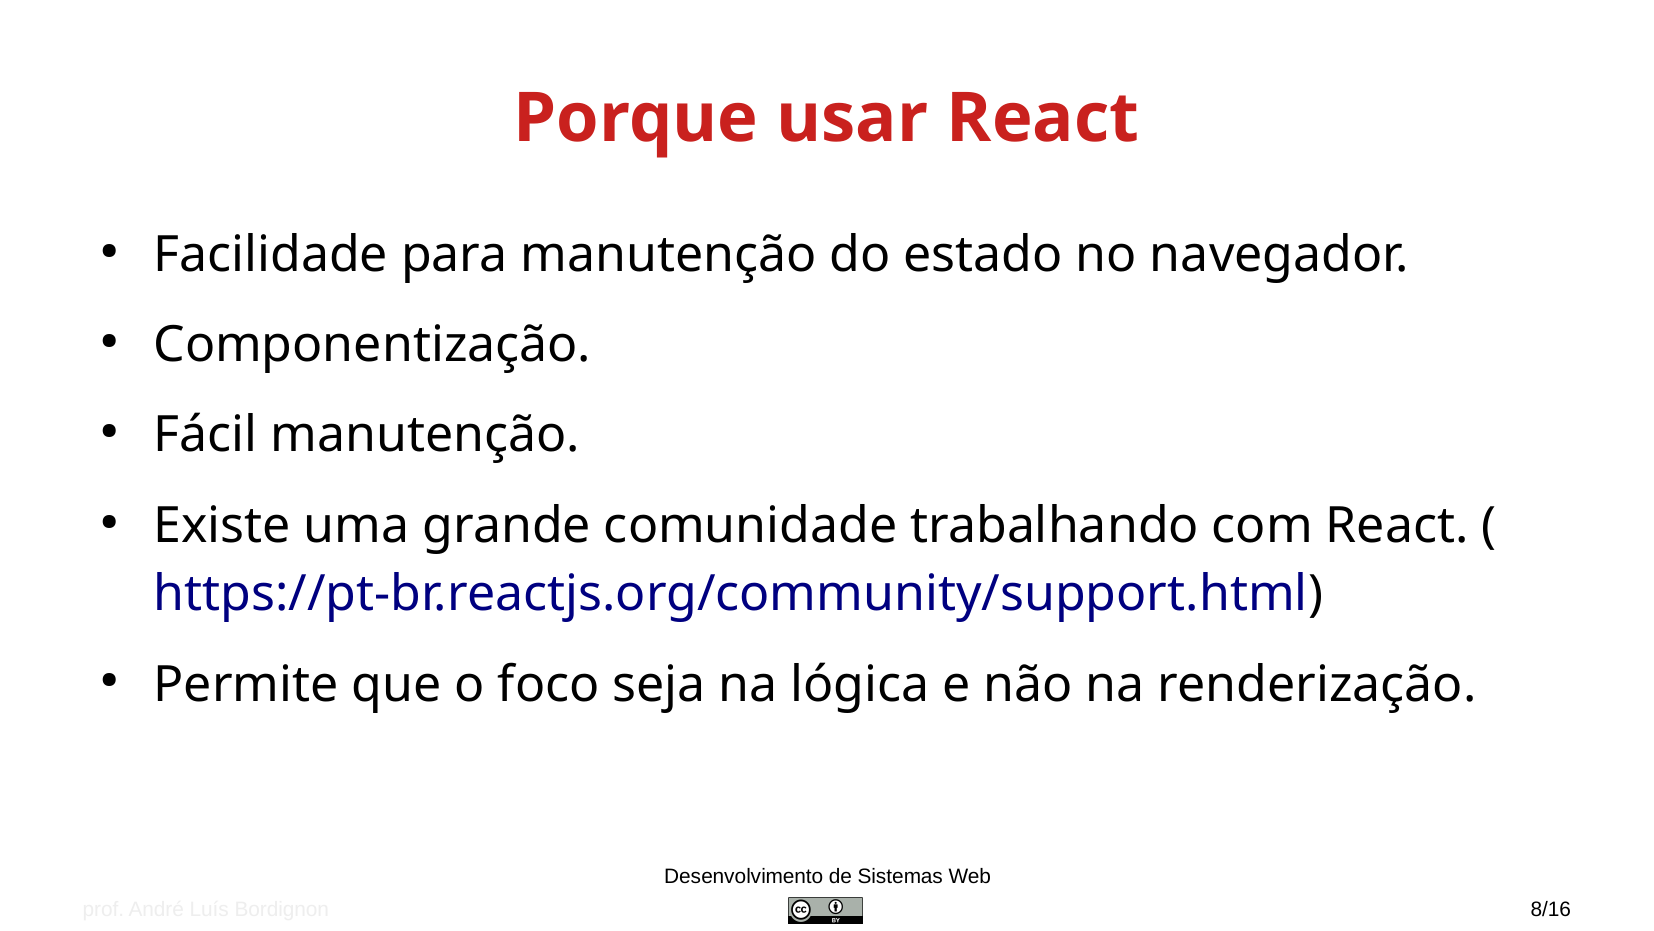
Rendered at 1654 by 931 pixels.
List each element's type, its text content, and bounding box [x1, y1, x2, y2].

picture [788, 897, 863, 924]
list Facilidade para manutenção do estado no navegador. Componentização. Fácil manutenção. Existe uma grande comunidade trabalhando com React. (https://pt-br.reactjs.org/community/support.html) Permite que o foco seja na lógica e não na renderização. [82, 217, 1571, 827]
title Porque usar React [82, 37, 1571, 193]
